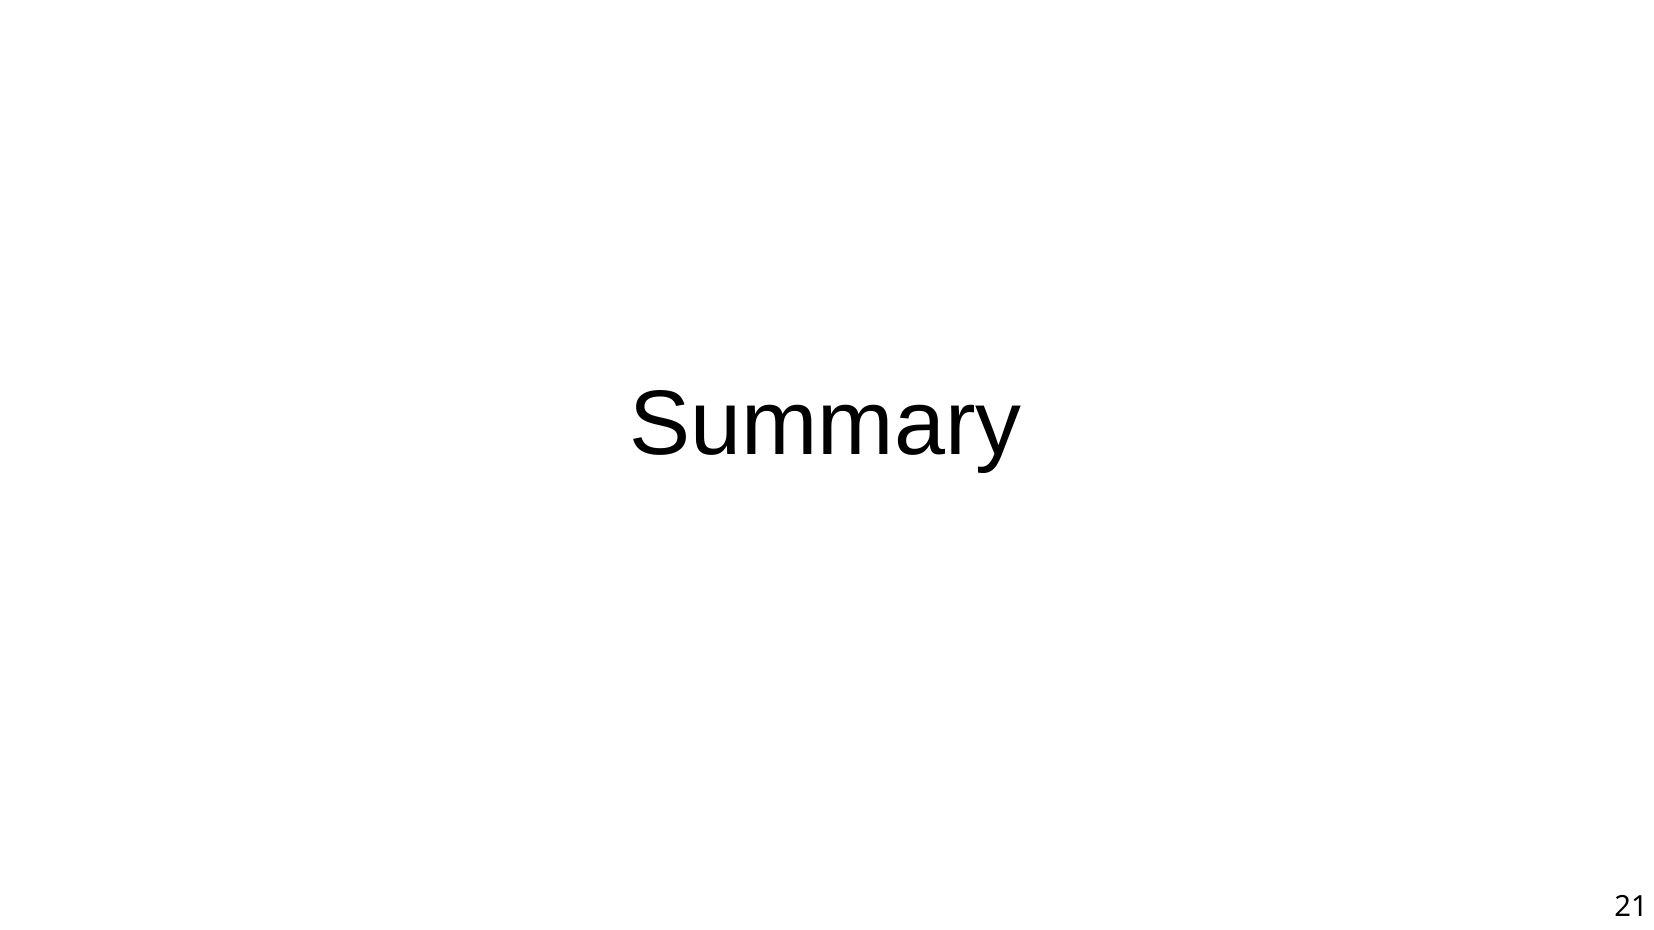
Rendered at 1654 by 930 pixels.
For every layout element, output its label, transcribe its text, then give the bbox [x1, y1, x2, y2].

title Summary [81, 344, 1570, 501]
